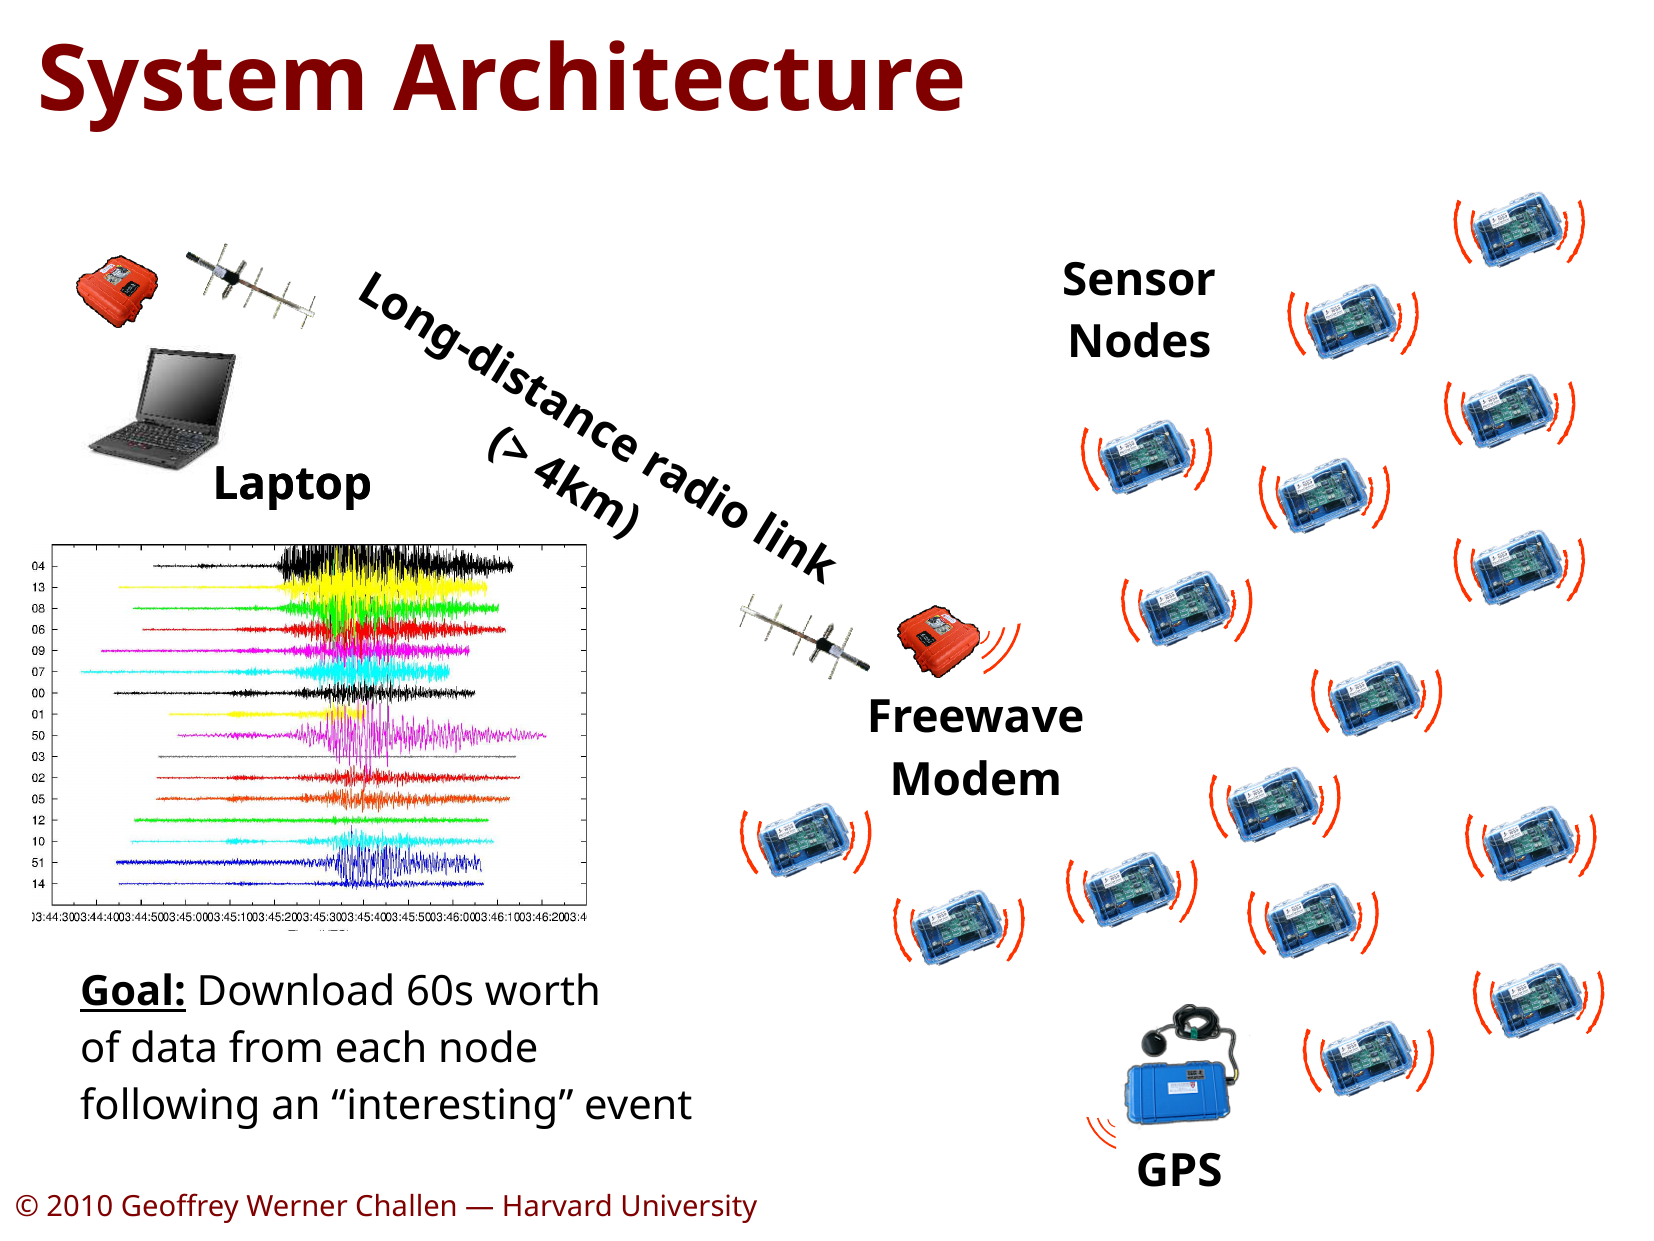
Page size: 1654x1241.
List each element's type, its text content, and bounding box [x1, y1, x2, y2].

picture [1469, 189, 1565, 270]
text_box [1464, 813, 1480, 877]
picture [908, 887, 1005, 968]
picture [1488, 960, 1585, 1041]
text_box [1233, 578, 1253, 643]
text_box [1399, 303, 1403, 331]
picture [1302, 281, 1399, 362]
text_box [1208, 774, 1224, 837]
picture [1326, 658, 1423, 739]
picture [897, 605, 980, 676]
text_box [1565, 211, 1569, 239]
text_box [1565, 549, 1569, 578]
text_box [979, 630, 990, 645]
text_box [1371, 465, 1390, 530]
picture [1263, 880, 1359, 961]
text_box [1193, 427, 1213, 491]
text_box [1400, 291, 1419, 356]
text_box [1006, 898, 1025, 962]
text_box [1566, 199, 1585, 264]
text_box [981, 627, 1006, 660]
text_box [1086, 1116, 1095, 1129]
picture [1096, 417, 1193, 497]
text_box [1247, 890, 1263, 955]
text_box [1310, 668, 1326, 732]
text_box [1556, 381, 1576, 445]
picture [1274, 455, 1370, 536]
picture [1136, 568, 1233, 649]
text_box [1423, 680, 1427, 708]
text_box [1370, 477, 1374, 505]
picture [1224, 764, 1321, 845]
text_box [852, 810, 872, 875]
text_box [1453, 199, 1469, 264]
text_box GPS [1074, 1129, 1285, 1207]
text_box Sensor Nodes [1033, 238, 1245, 369]
text_box [1359, 902, 1363, 931]
text_box [1287, 291, 1302, 355]
text_box [1585, 981, 1589, 1010]
picture [81, 337, 242, 483]
picture [185, 243, 316, 330]
text_box [1178, 870, 1182, 898]
picture [1469, 527, 1565, 608]
text_box [1233, 590, 1237, 618]
text_box [1258, 465, 1274, 529]
text_box [1585, 970, 1605, 1035]
text_box [1080, 427, 1096, 491]
text_box [1302, 1028, 1318, 1092]
picture [1459, 371, 1556, 452]
text_box [1360, 890, 1379, 955]
text_box [893, 897, 908, 961]
picture [1318, 1018, 1415, 1099]
text_box [1005, 908, 1009, 937]
text_box [1453, 537, 1469, 602]
picture [76, 255, 158, 328]
text_box Goal: Download 60s worth of data from each node following an “interesting” event [65, 953, 729, 1134]
text_box [1578, 813, 1597, 878]
text_box [1423, 668, 1443, 733]
text_box [1178, 859, 1198, 924]
text_box [852, 821, 856, 849]
picture [1480, 803, 1577, 884]
text_box [1443, 381, 1459, 445]
text_box [1577, 824, 1581, 853]
text_box [1322, 774, 1341, 839]
text_box [1107, 1118, 1116, 1128]
picture [1119, 1004, 1251, 1129]
picture [32, 544, 587, 931]
text_box [983, 623, 1021, 675]
text_box [1415, 1028, 1435, 1093]
picture [1081, 849, 1178, 930]
text_box Laptop [187, 443, 398, 520]
text_box Freewave Modem [840, 676, 1111, 800]
text_box [1120, 578, 1136, 641]
text_box [1472, 970, 1488, 1034]
picture [739, 593, 871, 680]
text_box Long-distance radio link (> 4km) [307, 241, 883, 611]
text_box [1096, 1117, 1106, 1129]
text_box [739, 810, 755, 874]
text_box [1065, 859, 1081, 923]
text_box [1321, 785, 1325, 814]
text_box [1566, 537, 1585, 602]
title System Architecture [0, 7, 1654, 143]
picture [755, 800, 852, 880]
